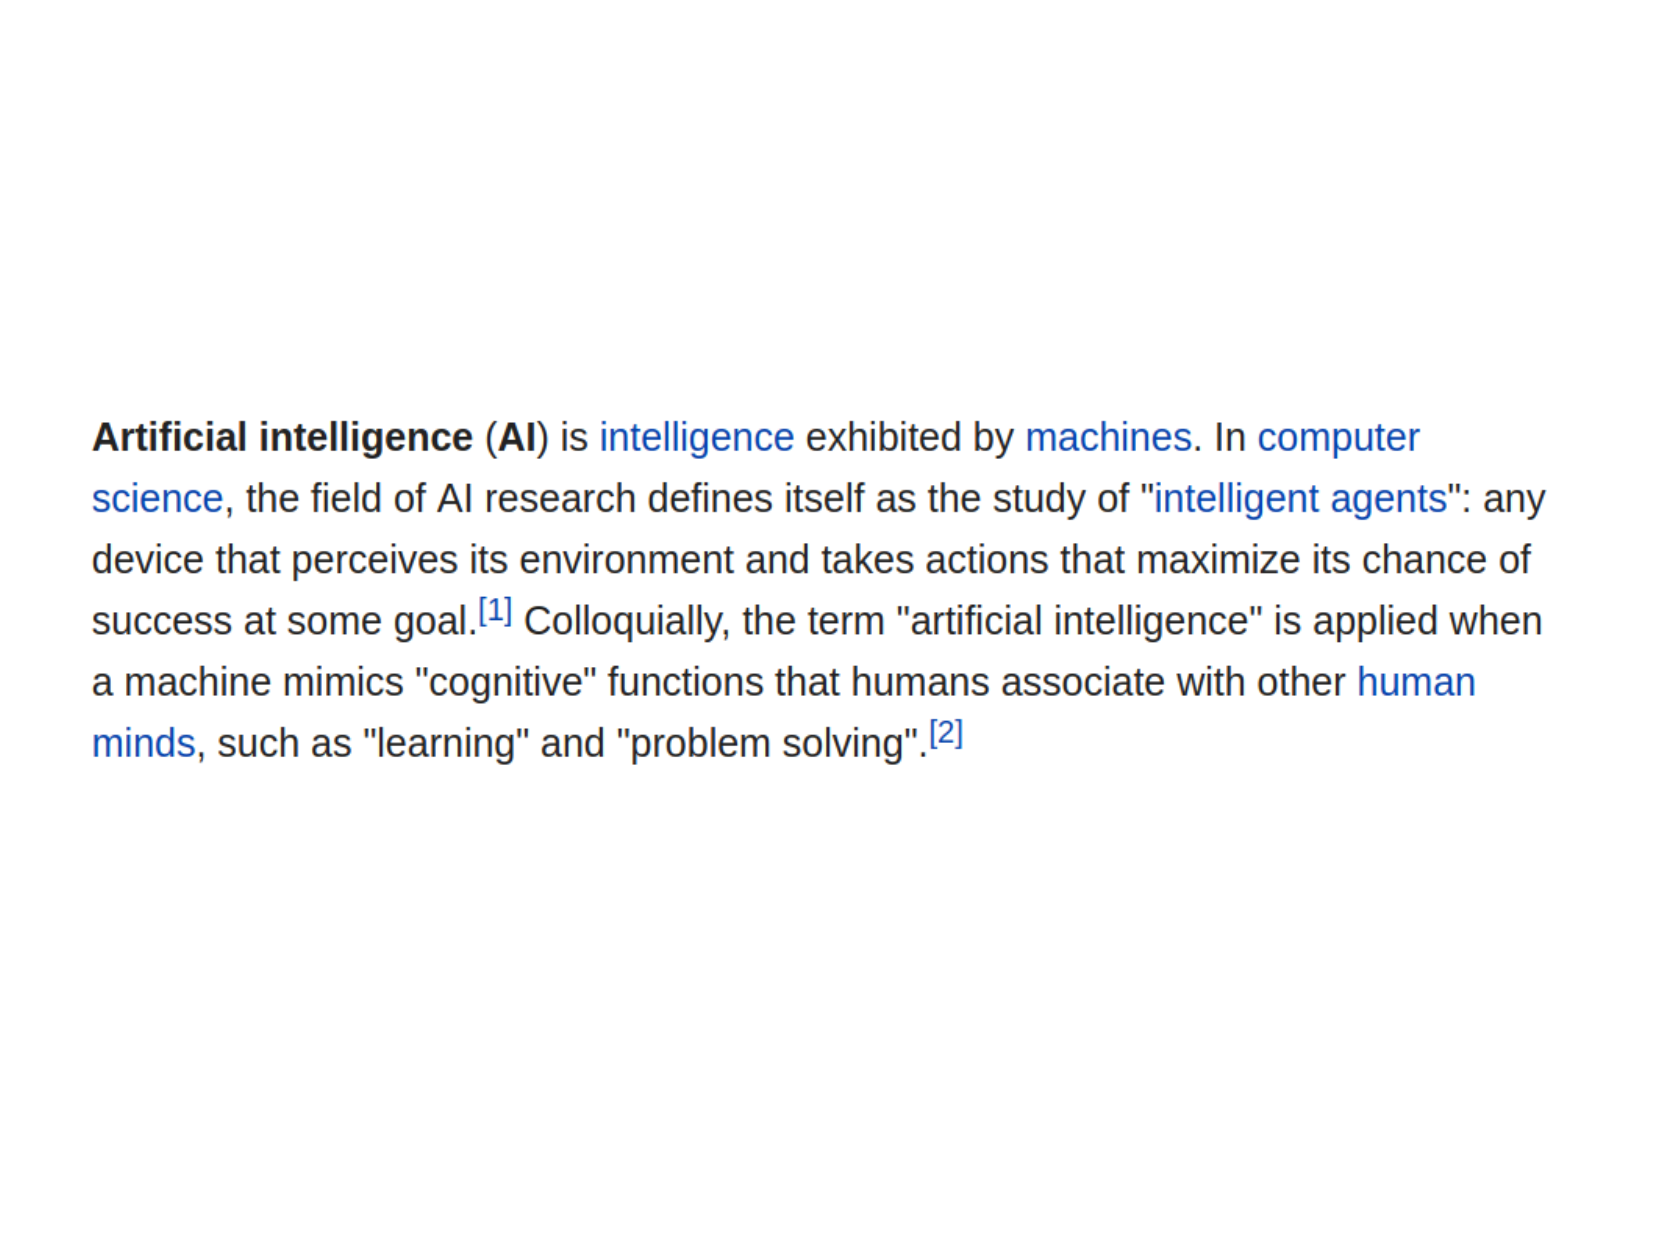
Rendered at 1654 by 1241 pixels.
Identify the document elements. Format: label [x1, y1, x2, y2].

picture [75, 404, 1586, 790]
